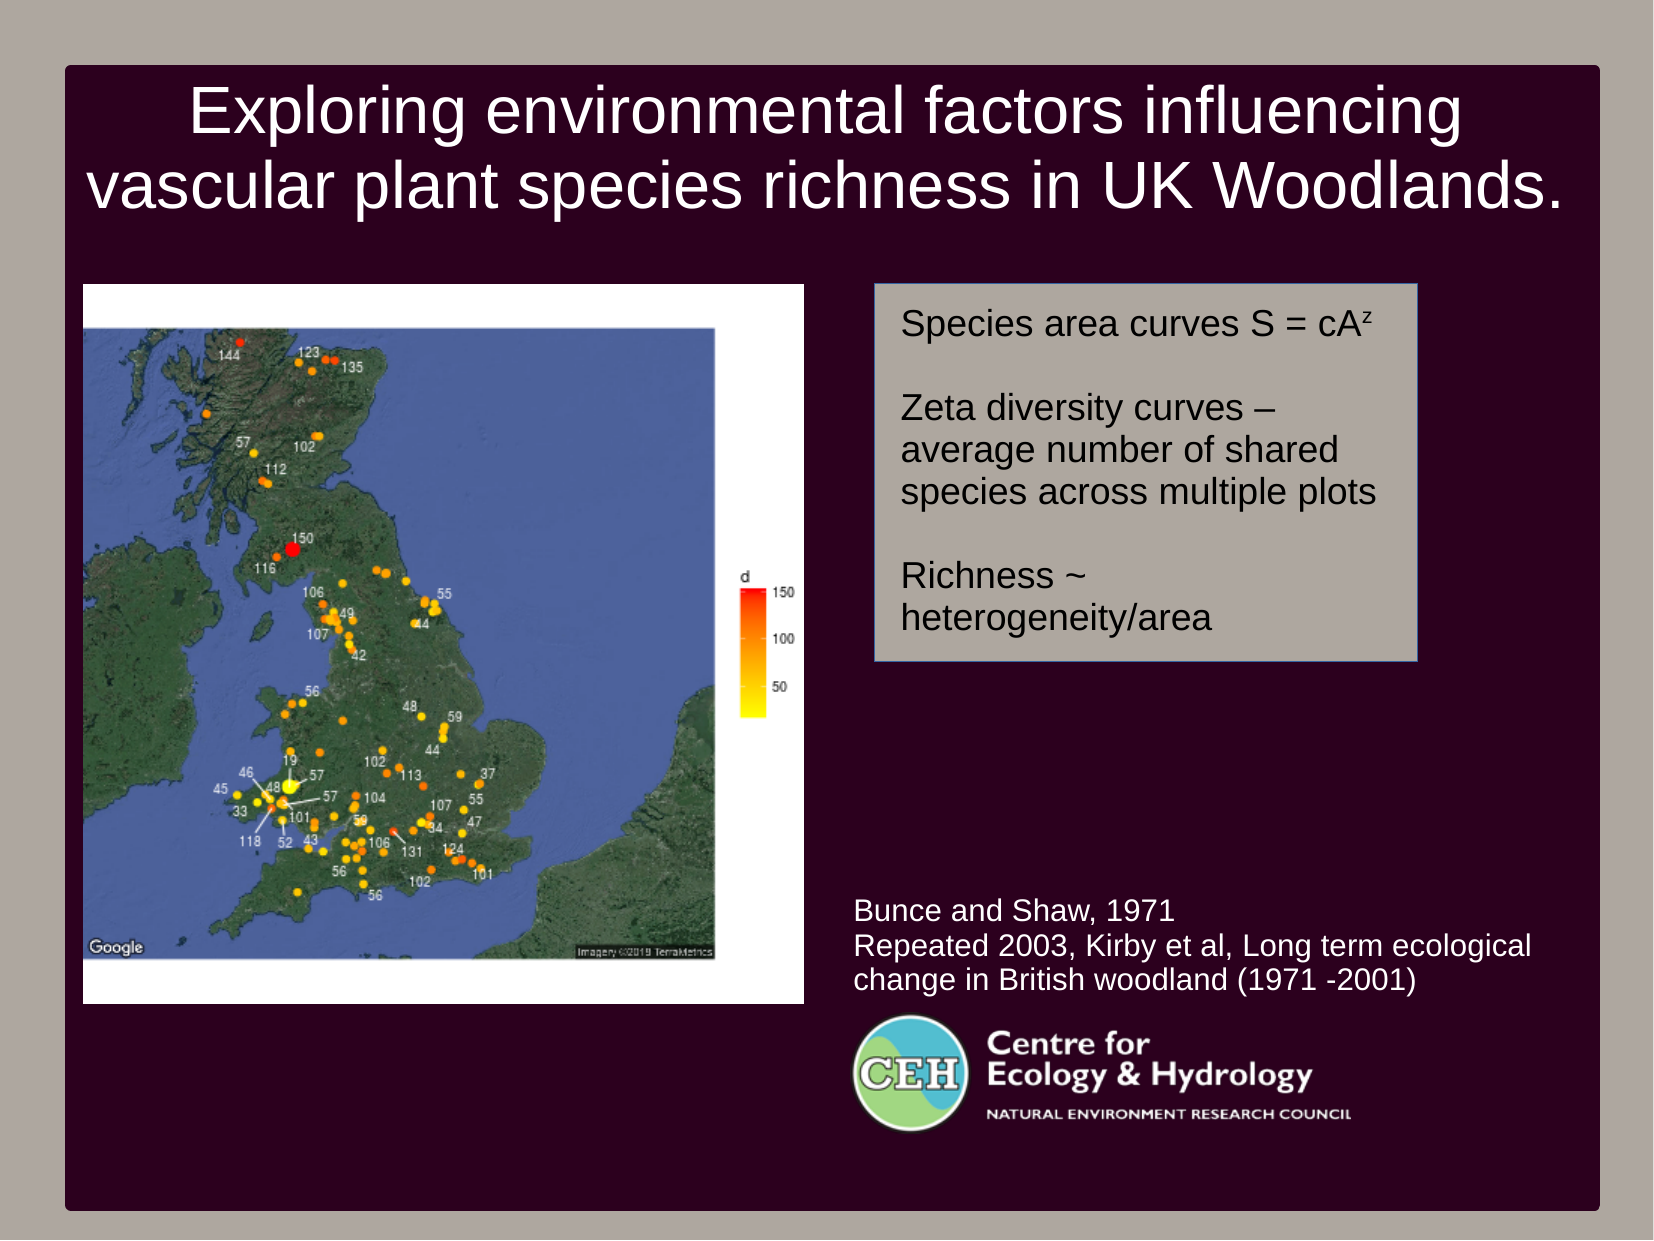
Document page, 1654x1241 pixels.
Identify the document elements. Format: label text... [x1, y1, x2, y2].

picture [83, 284, 804, 1004]
text_box Bunce and Shaw, 1971 Repeated 2003, Kirby et al, Long term ecological change in British woodland (1971 -2001) [838, 885, 1607, 1005]
picture [850, 1012, 1351, 1134]
text_box [70, 70, 1595, 1205]
title Exploring environmental factors influencing vascular plant species richness in UK Woodlands. [82, 35, 1571, 260]
text_box Species area curves S = cAz Zeta diversity curves – average number of shared species across multiple plots Richness ~ heterogeneity/area [885, 295, 1406, 648]
